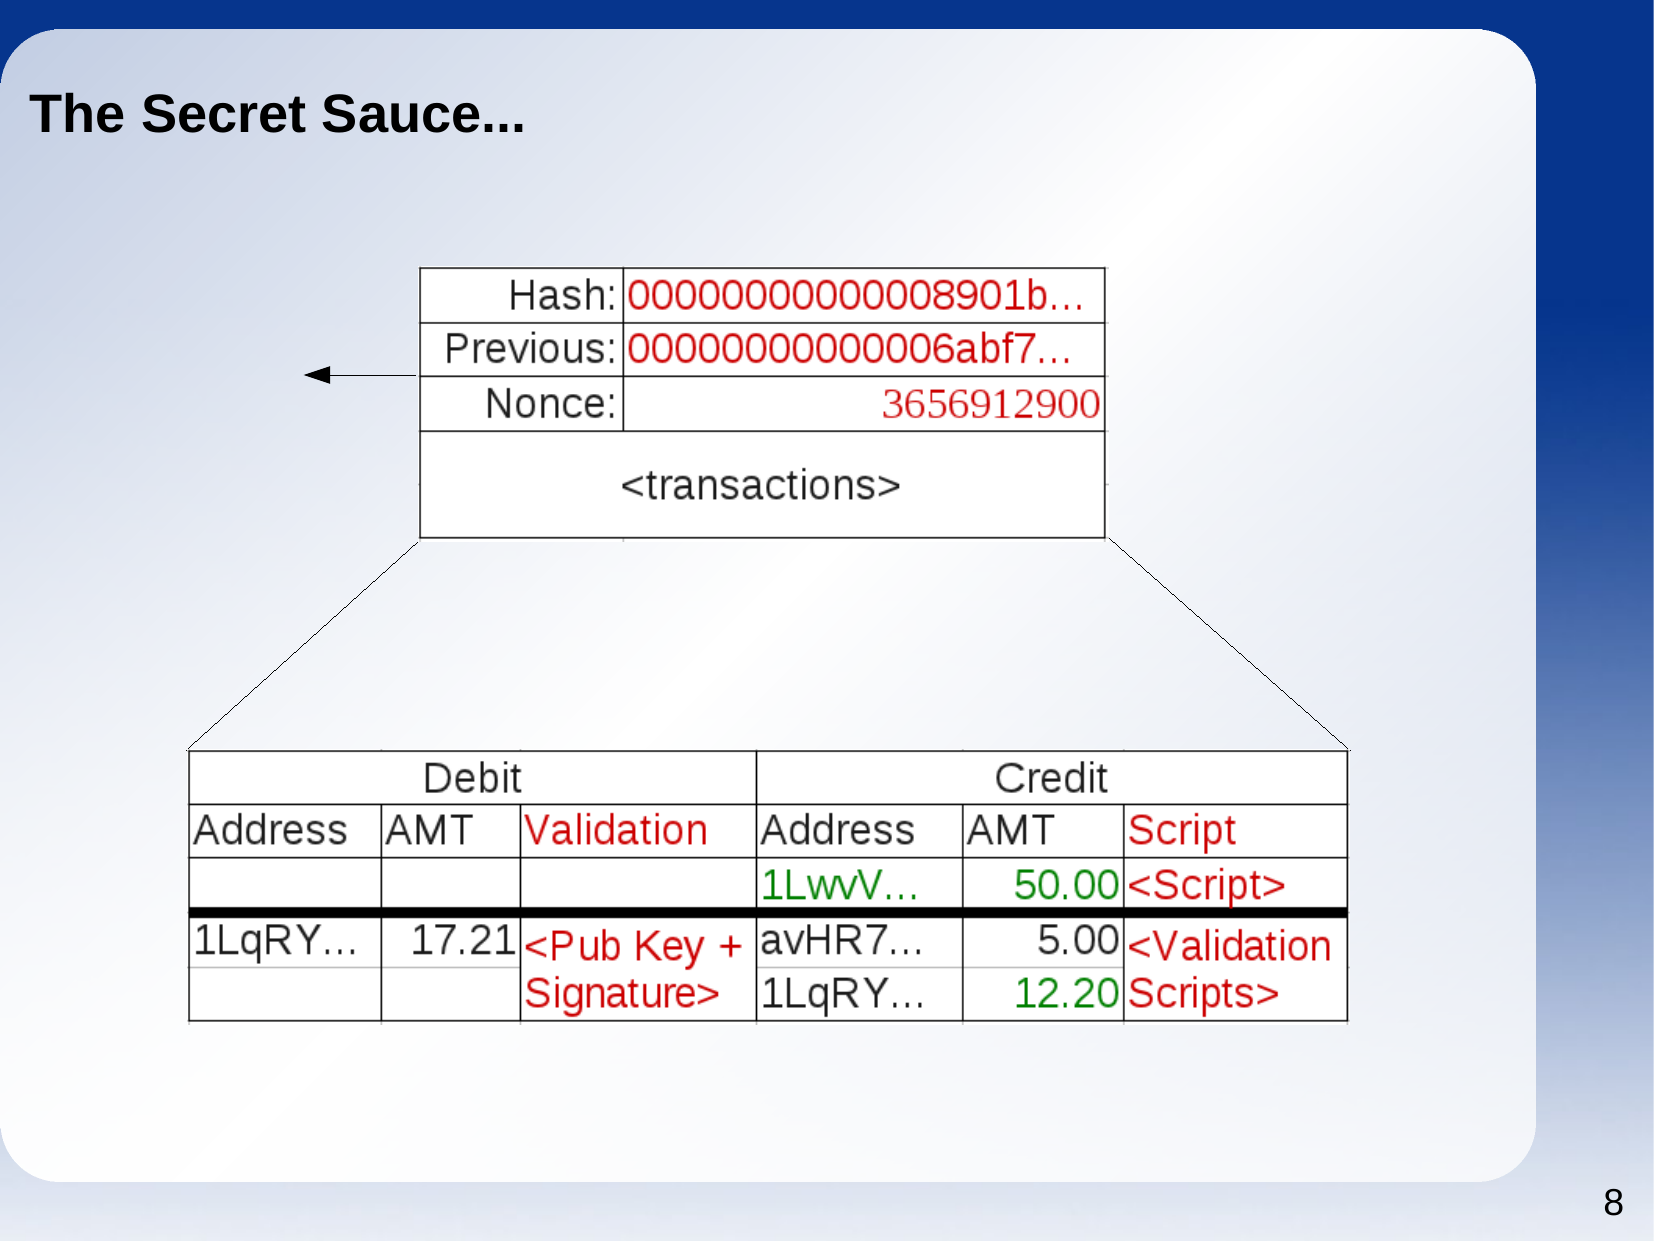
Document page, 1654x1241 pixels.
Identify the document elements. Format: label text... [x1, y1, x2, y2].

picture [418, 266, 1109, 542]
picture [187, 749, 1350, 1025]
picture [0, 0, 1654, 1241]
title The Secret Sauce... [29, 49, 1506, 178]
